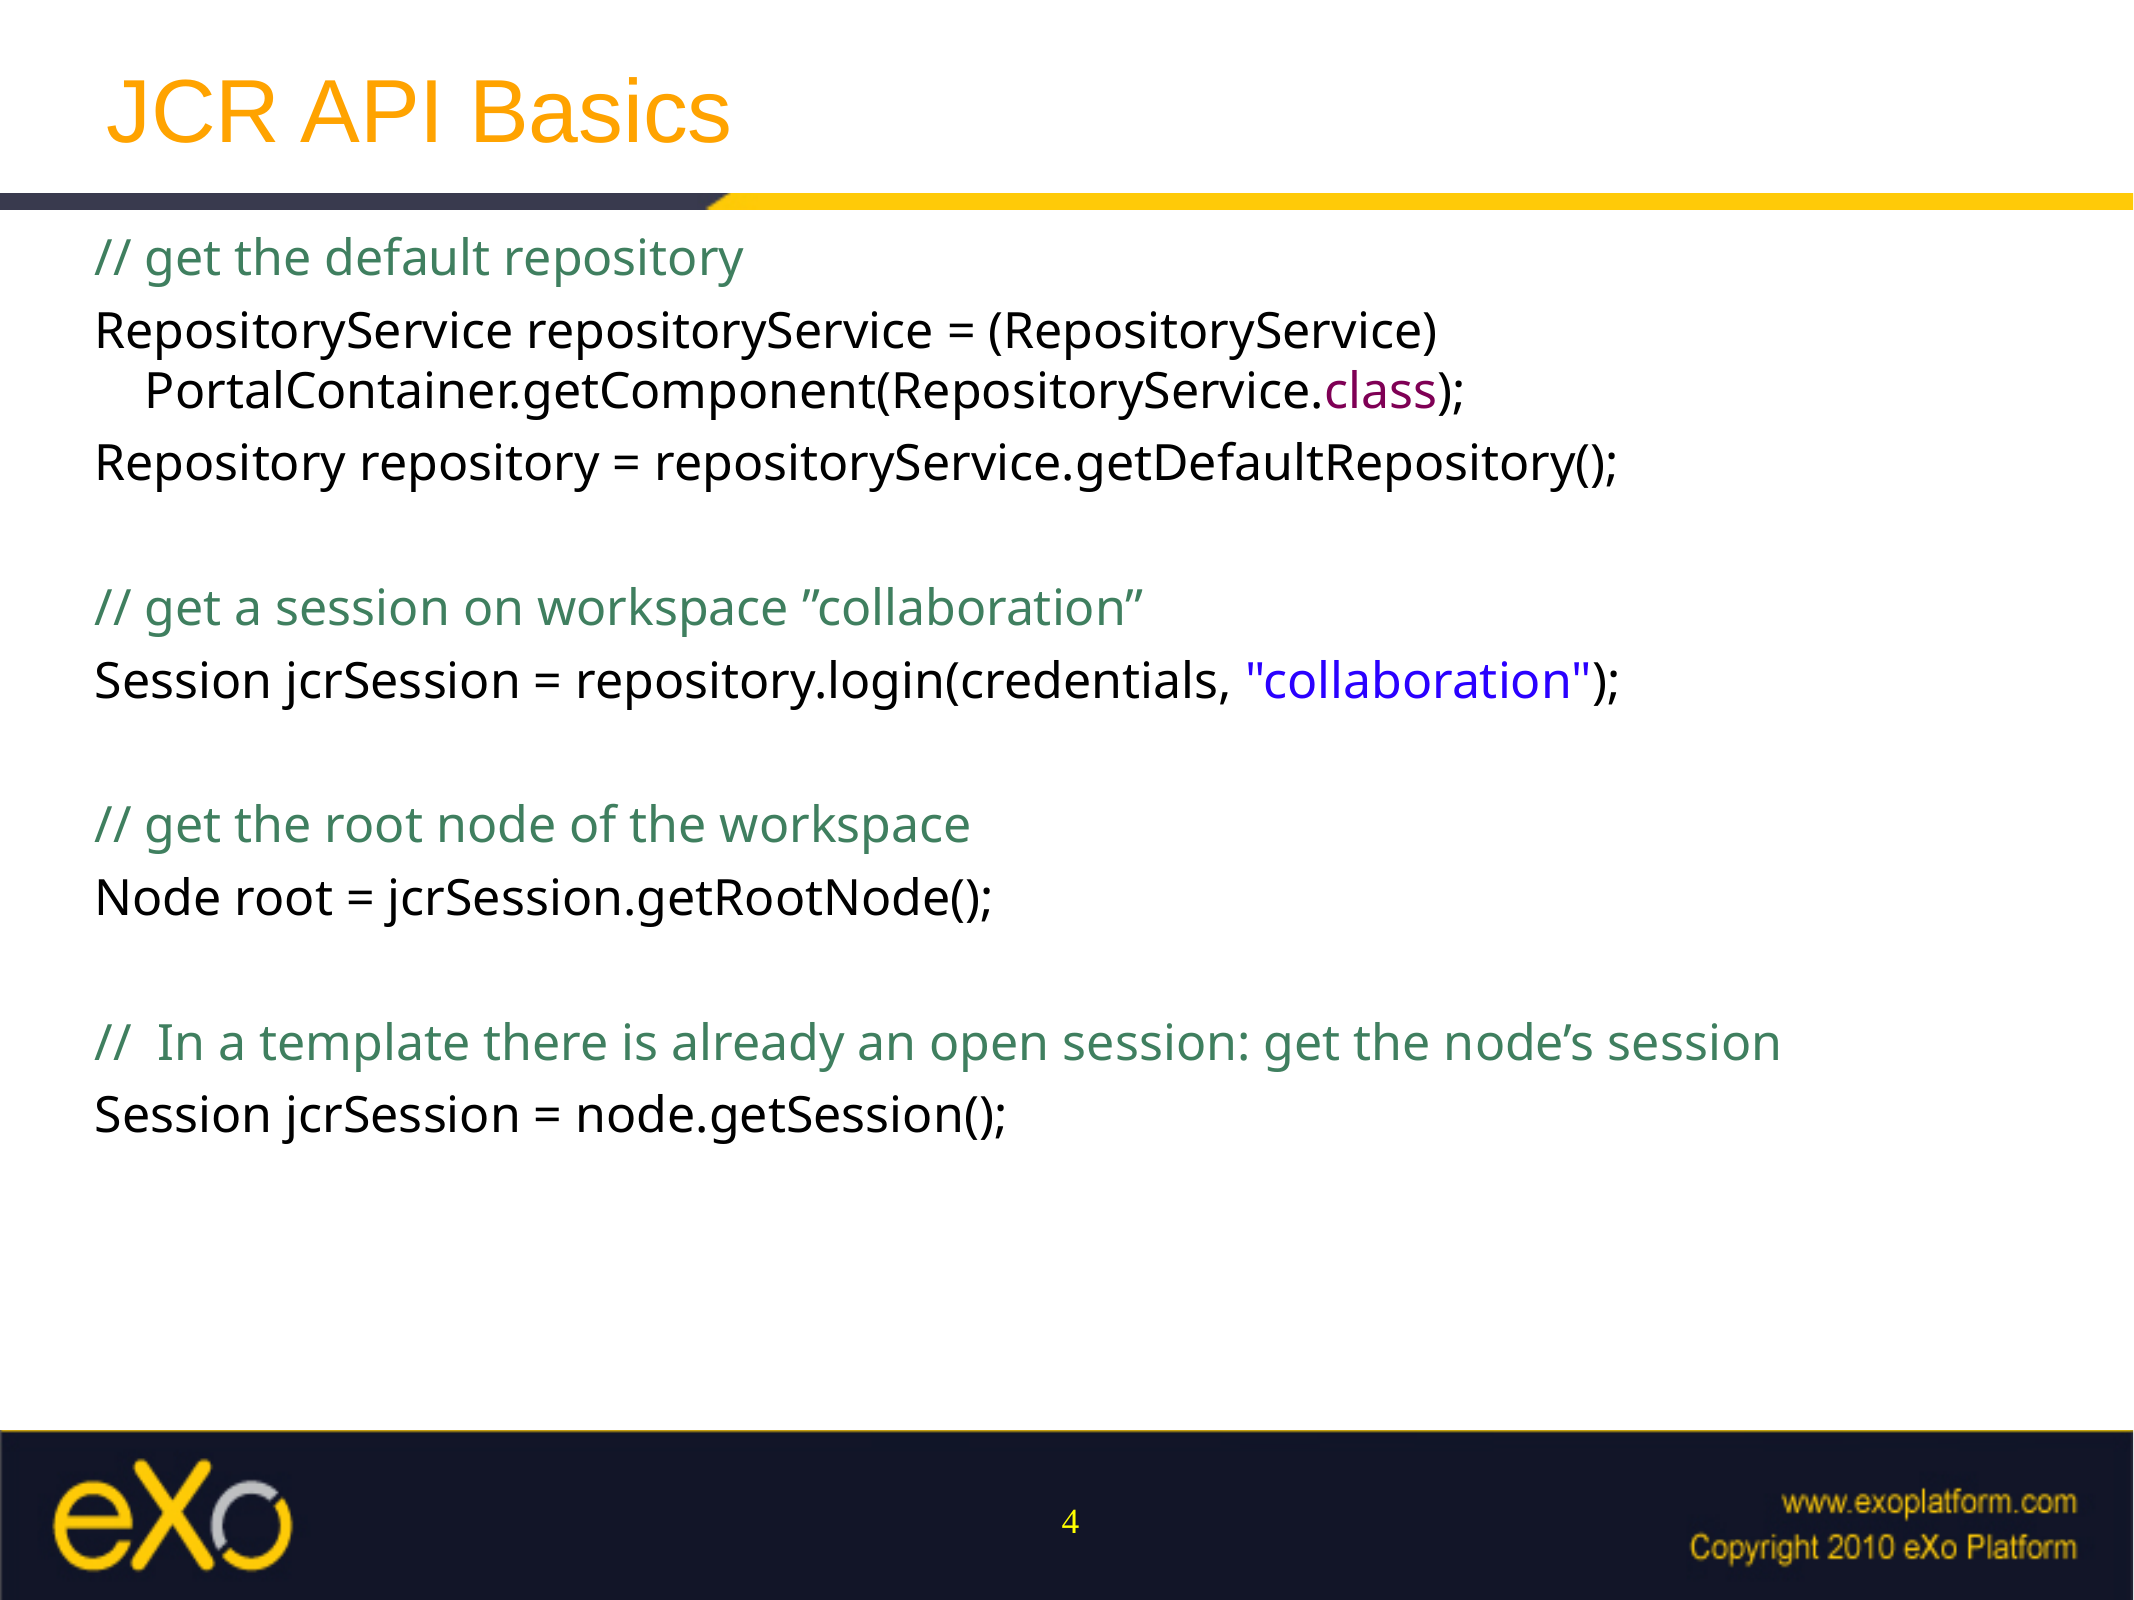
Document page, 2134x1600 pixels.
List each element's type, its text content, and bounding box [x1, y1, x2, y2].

title JCR API Basics [106, 55, 2025, 184]
list // get the default repository‏ RepositoryService repositoryService = (RepositoryService) PortalContainer.getComponent(RepositoryService.class); Repository repository = repositoryService.getDefaultRepository(); // get a session on workspace ”collaboration” Session jcrSession = repository.login(credentials, "collaboration"); // get the root node of the workspace Node root = jcrSession.getRootNode(); // In a template there is already an open session: get the node’s session‏ Session jcrSession = node.getSession(); [94, 225, 2013, 1396]
picture [0, 1430, 2134, 1600]
picture [0, 193, 2134, 210]
